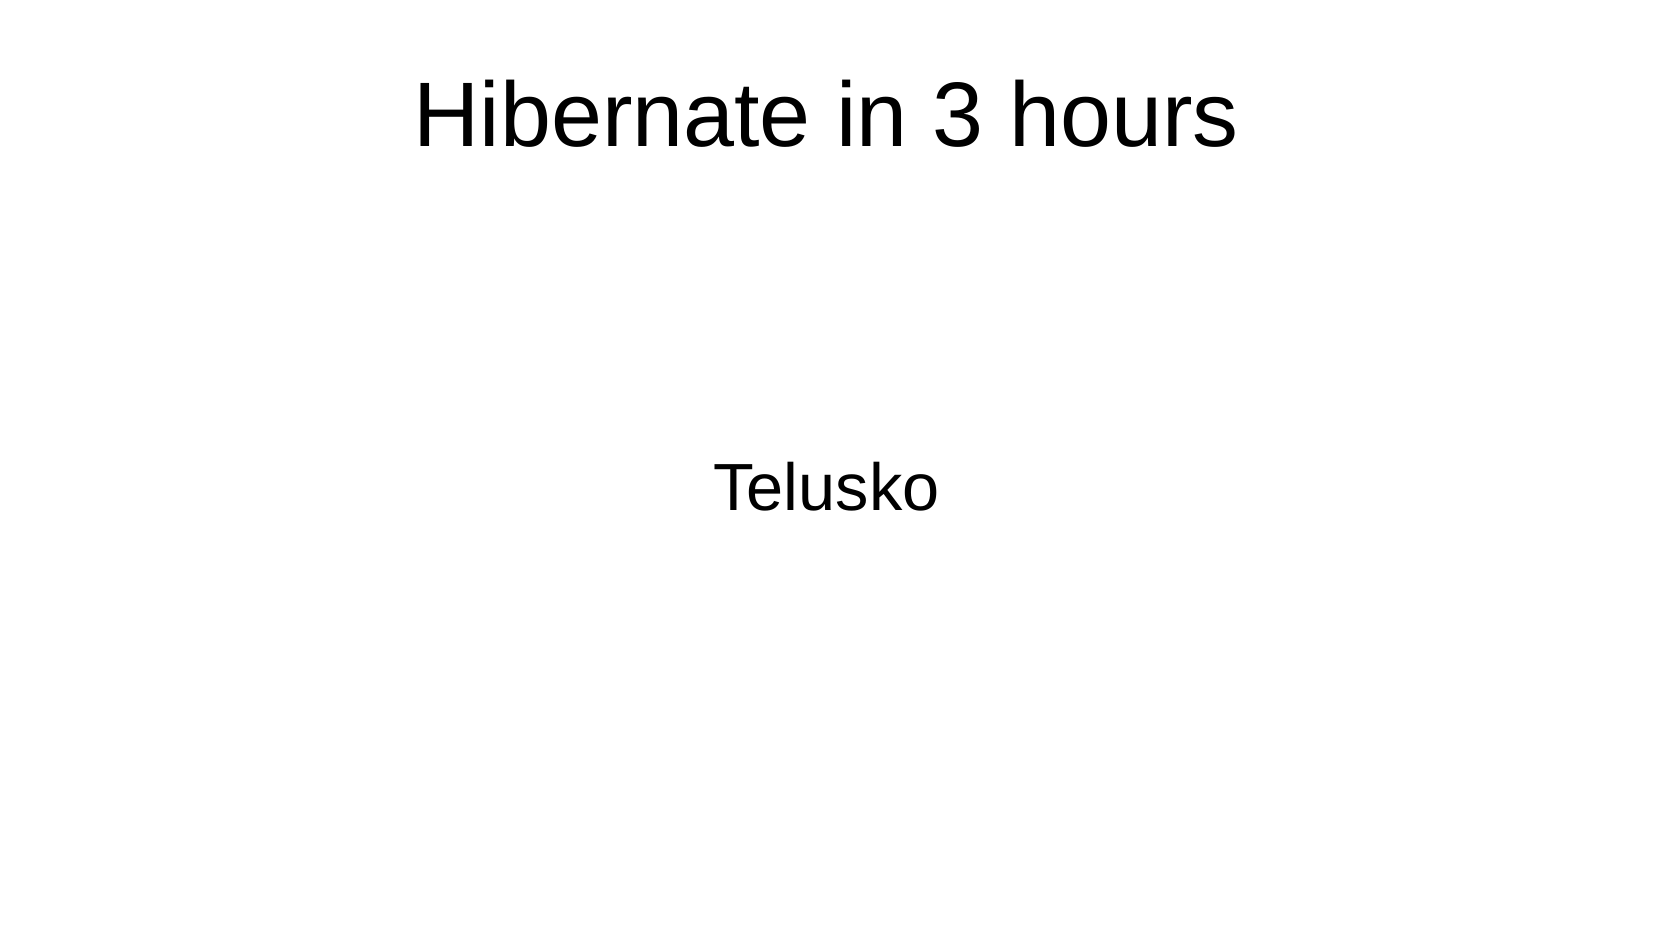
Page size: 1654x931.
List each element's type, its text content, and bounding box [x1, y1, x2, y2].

title Hibernate in 3 hours [82, 37, 1571, 193]
subtitle Telusko [82, 217, 1571, 758]
